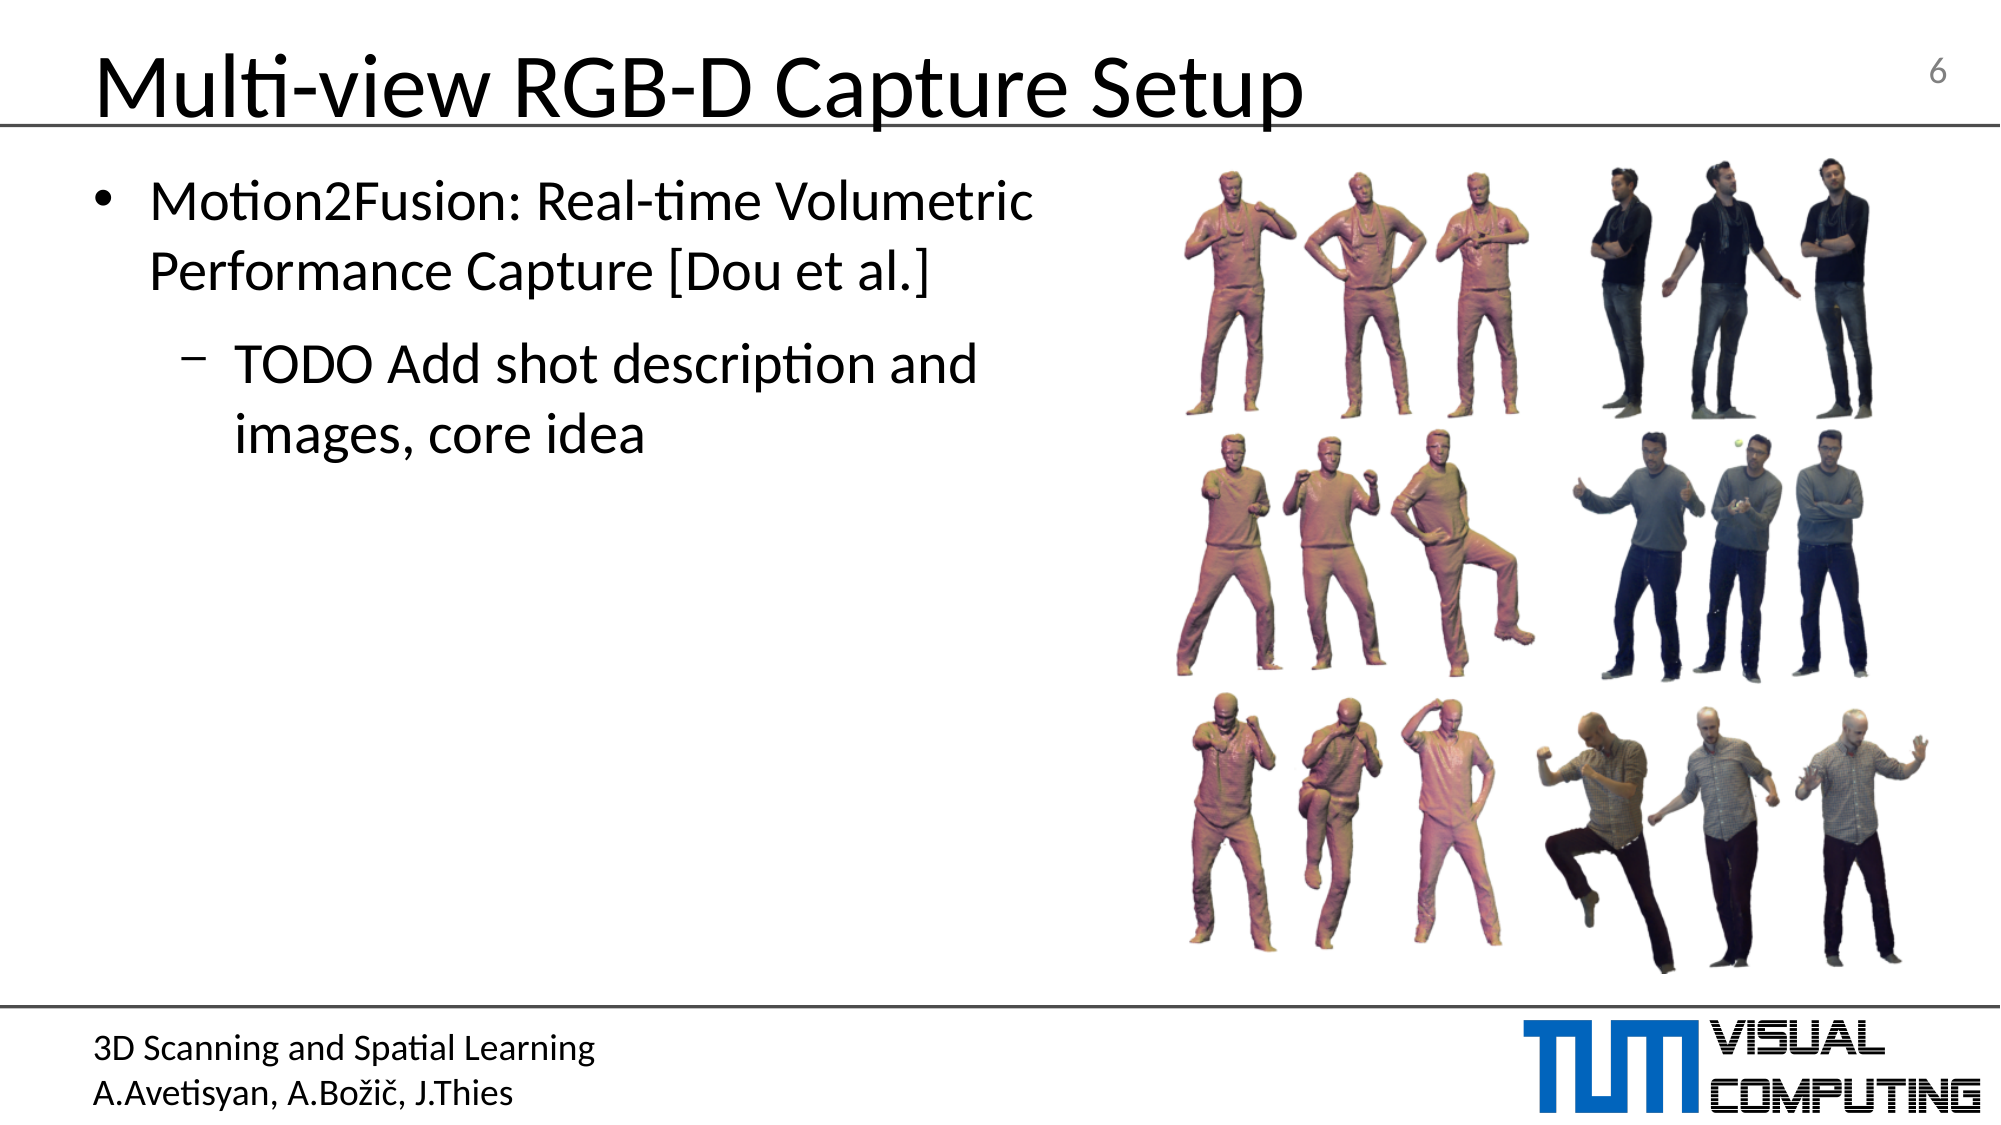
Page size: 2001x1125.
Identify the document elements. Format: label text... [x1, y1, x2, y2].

picture [1174, 150, 1939, 974]
title Multi-view RGB-D Capture Setup [78, 0, 1510, 143]
picture [1523, 1018, 1983, 1117]
list Motion2Fusion: Real-time Volumetric Performance Capture [Dou et al.] TODO Add shot description and images, core idea [78, 154, 1124, 959]
